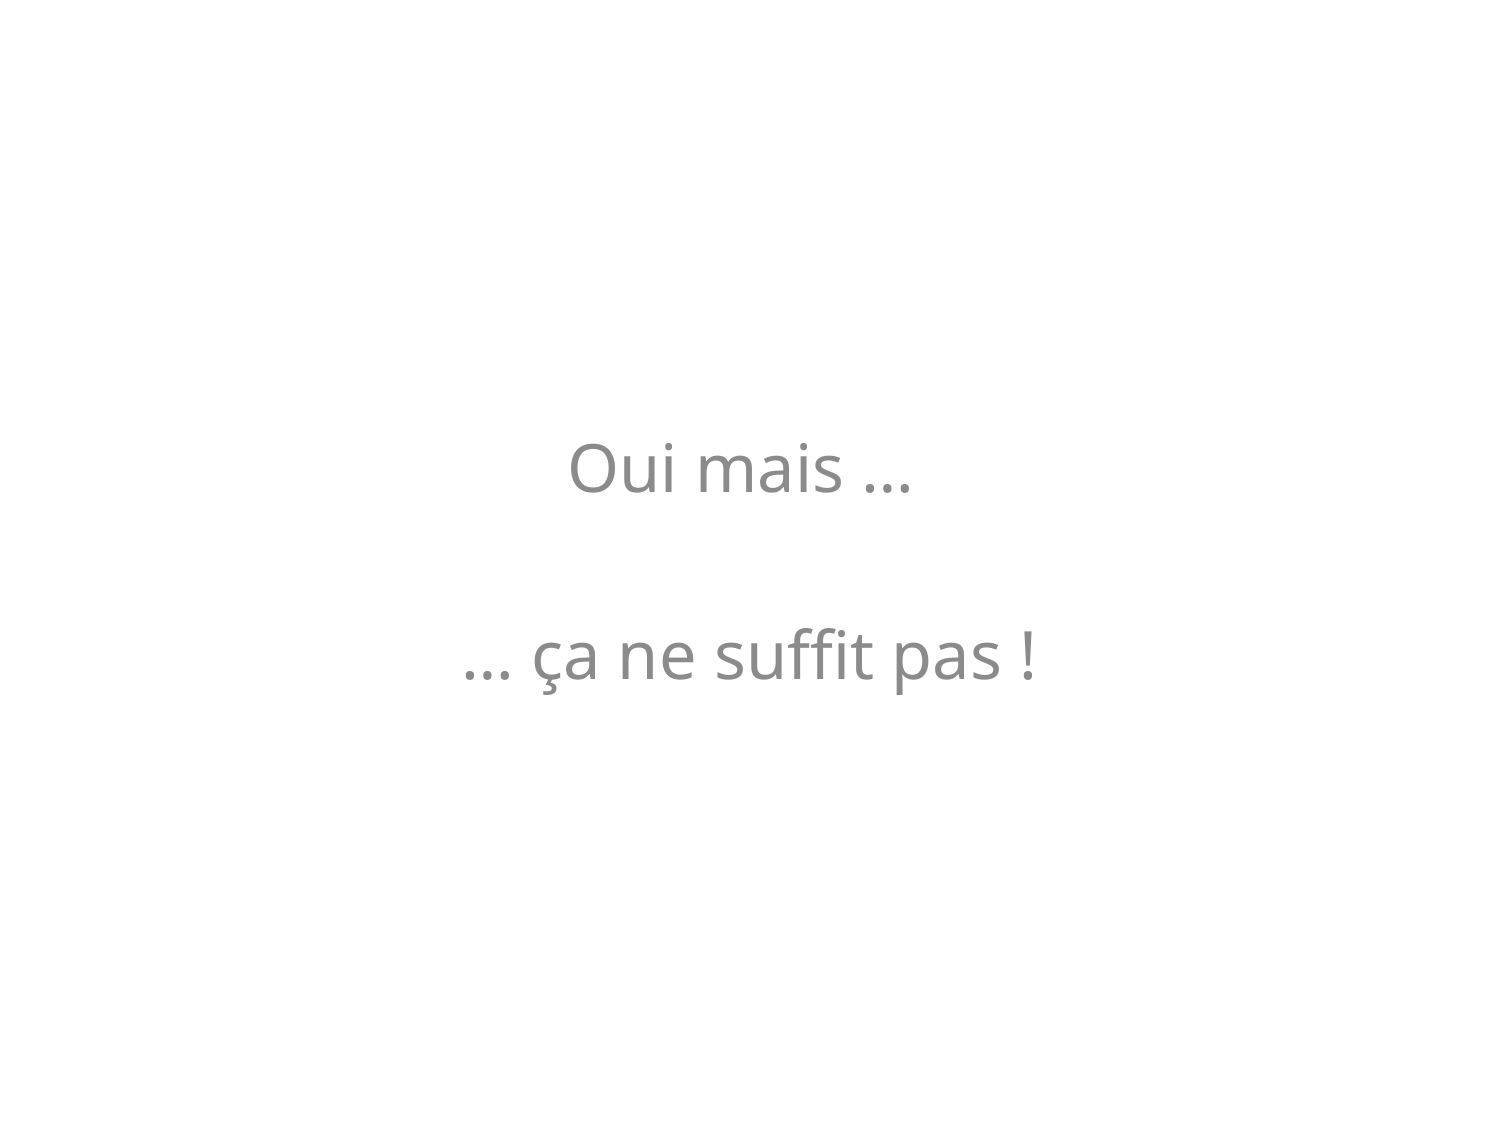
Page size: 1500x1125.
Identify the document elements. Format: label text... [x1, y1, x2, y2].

text_box Oui mais … … ça ne suffit pas ! [74, 78, 1425, 1052]
